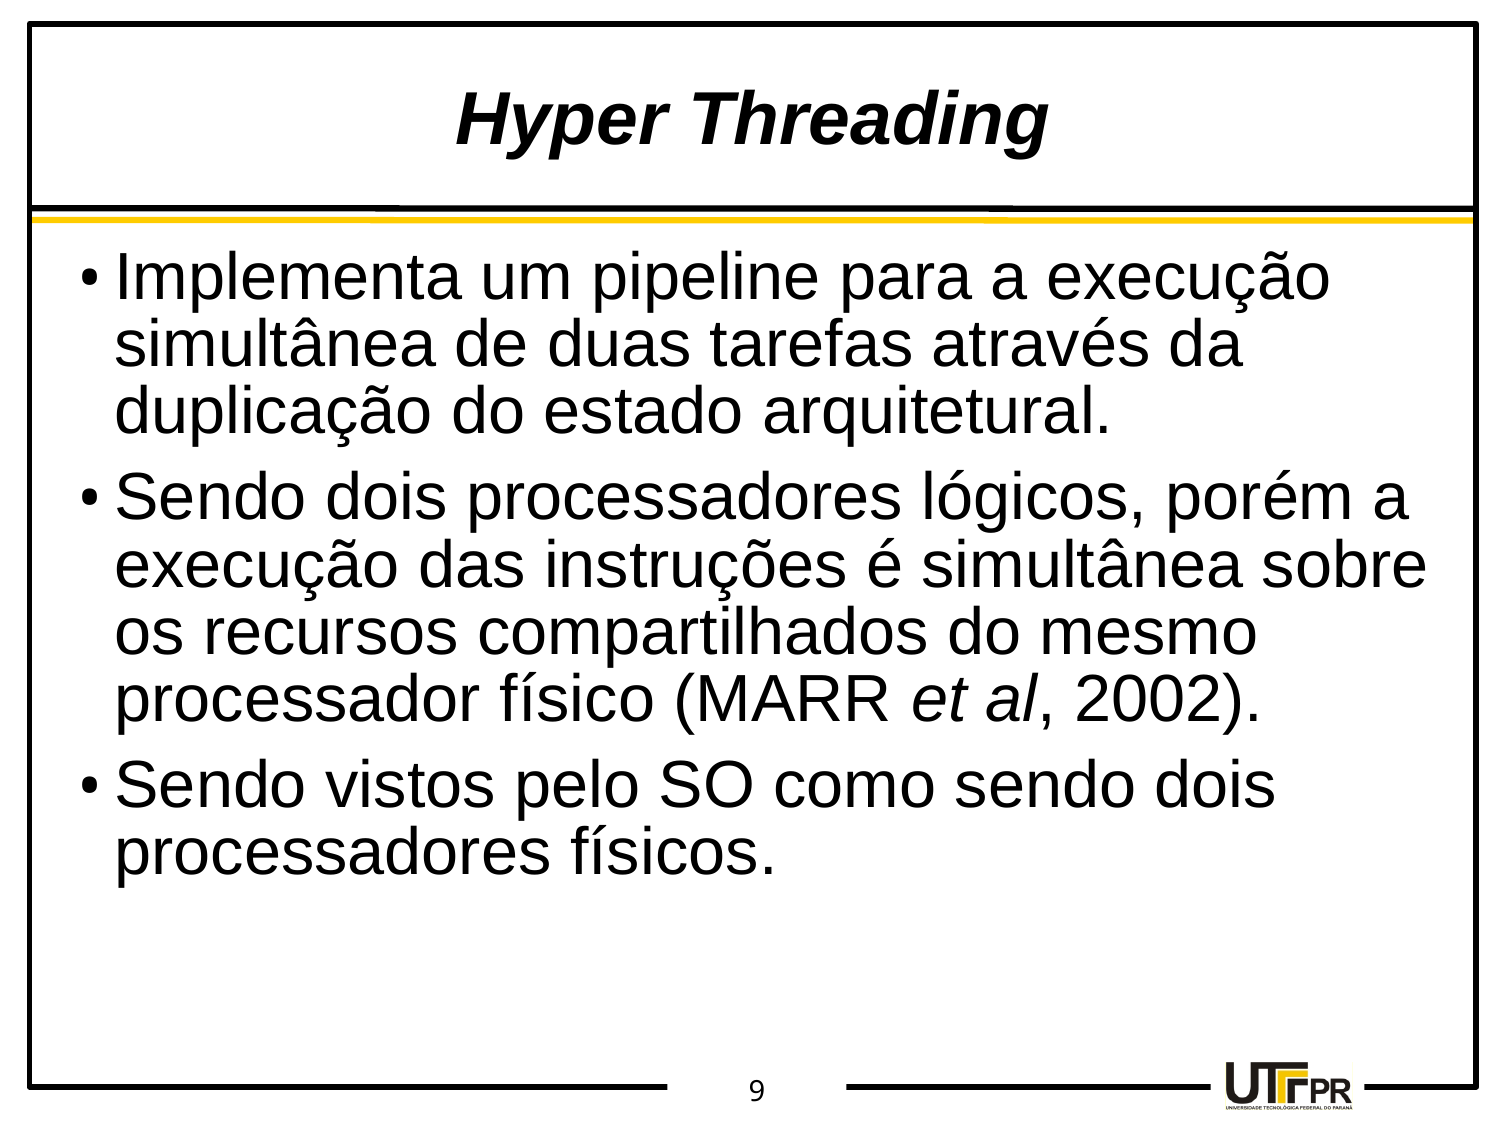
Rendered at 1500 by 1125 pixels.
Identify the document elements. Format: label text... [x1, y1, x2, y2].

title Hyper Threading [29, 47, 1477, 195]
list Implementa um pipeline para a execução simultânea de duas tarefas através da duplicação do estado arquitetural. Sendo dois processadores lógicos, porém a execução das instruções é simultânea sobre os recursos compartilhados do mesmo processador físico (MARR et al, 2002). Sendo vistos pelo SO como sendo dois processadores físicos. [41, 245, 1471, 1040]
picture [1225, 1062, 1353, 1110]
